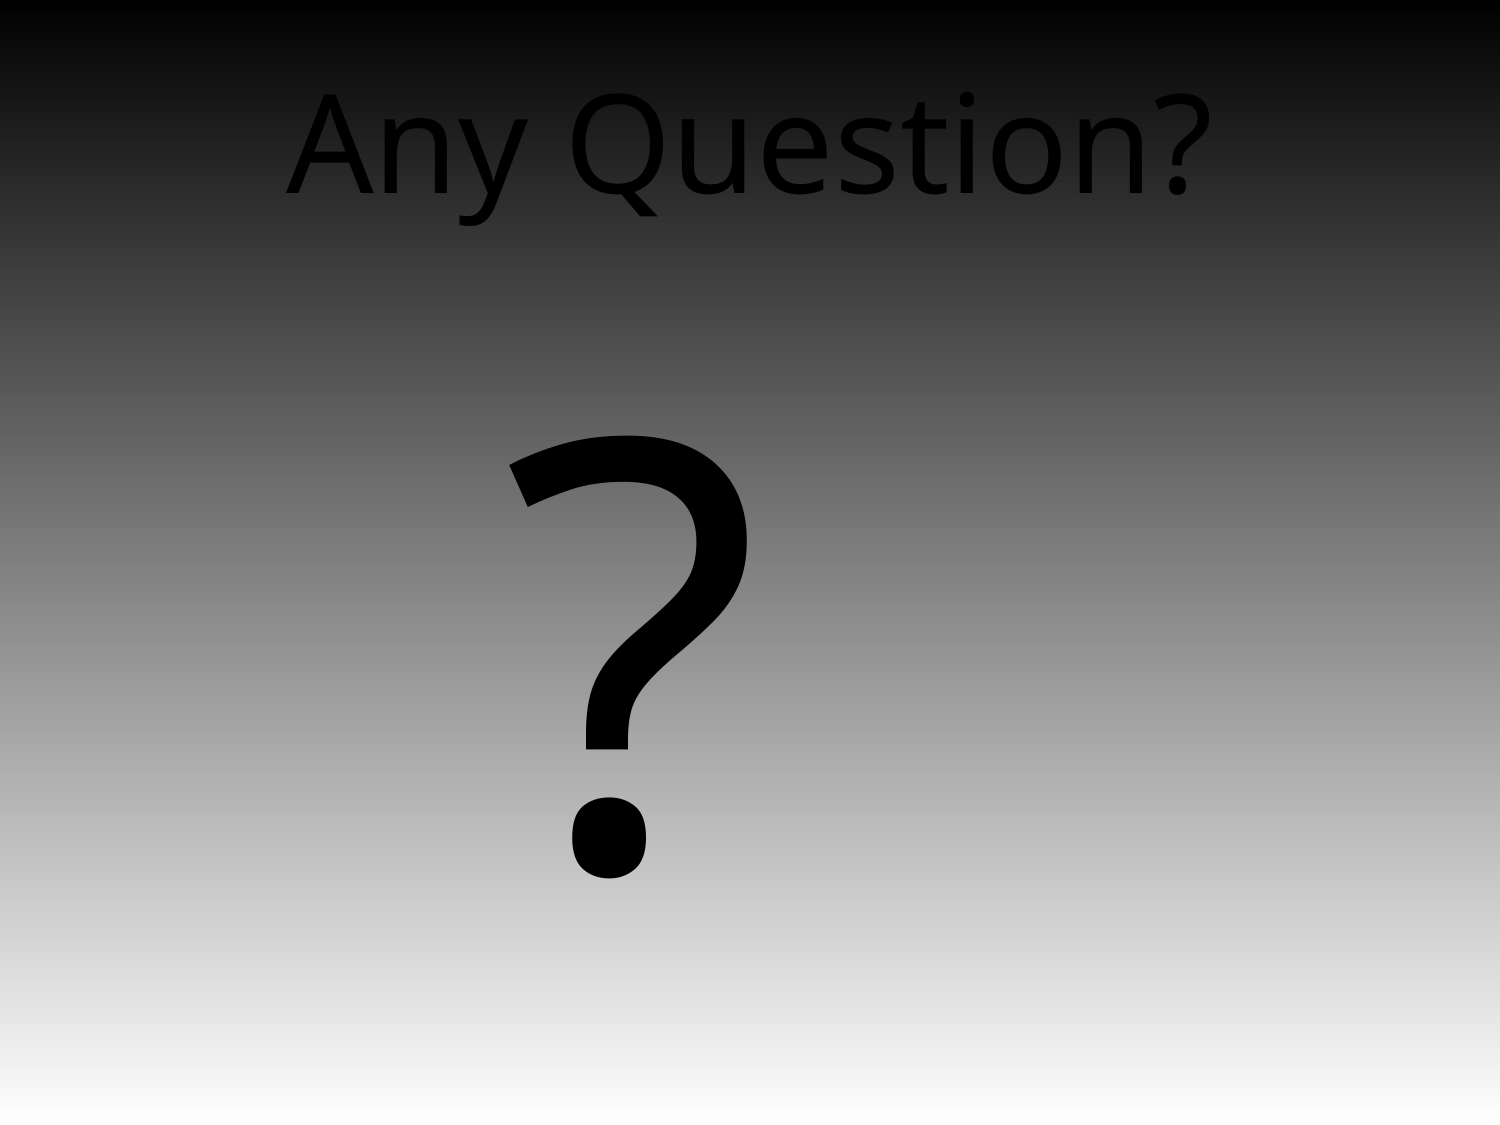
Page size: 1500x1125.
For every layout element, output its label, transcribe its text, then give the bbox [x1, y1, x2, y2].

title Any Question? [75, 45, 1425, 233]
list ? [75, 262, 1425, 1005]
